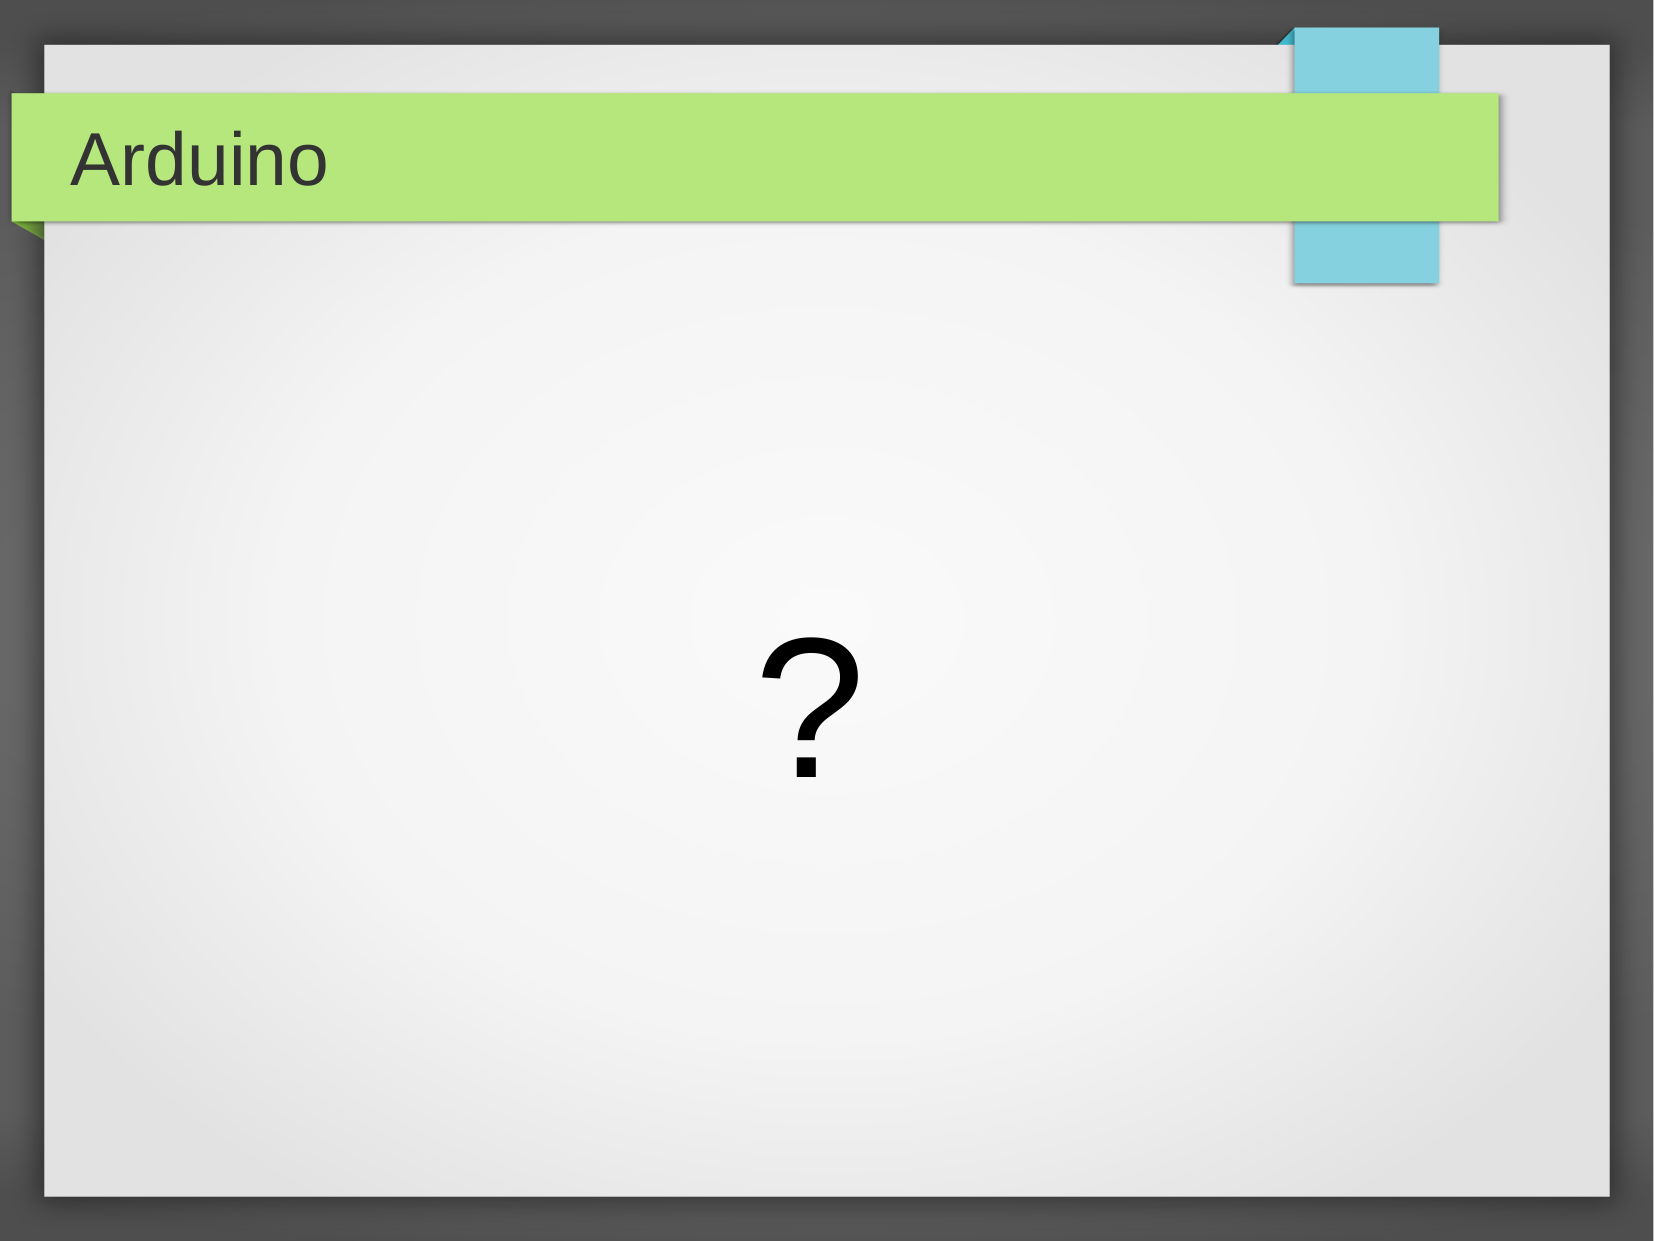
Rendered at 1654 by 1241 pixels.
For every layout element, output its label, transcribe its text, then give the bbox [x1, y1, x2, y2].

list ? [82, 343, 1538, 1063]
title Arduino [70, 106, 1229, 213]
picture [0, 0, 1654, 1241]
